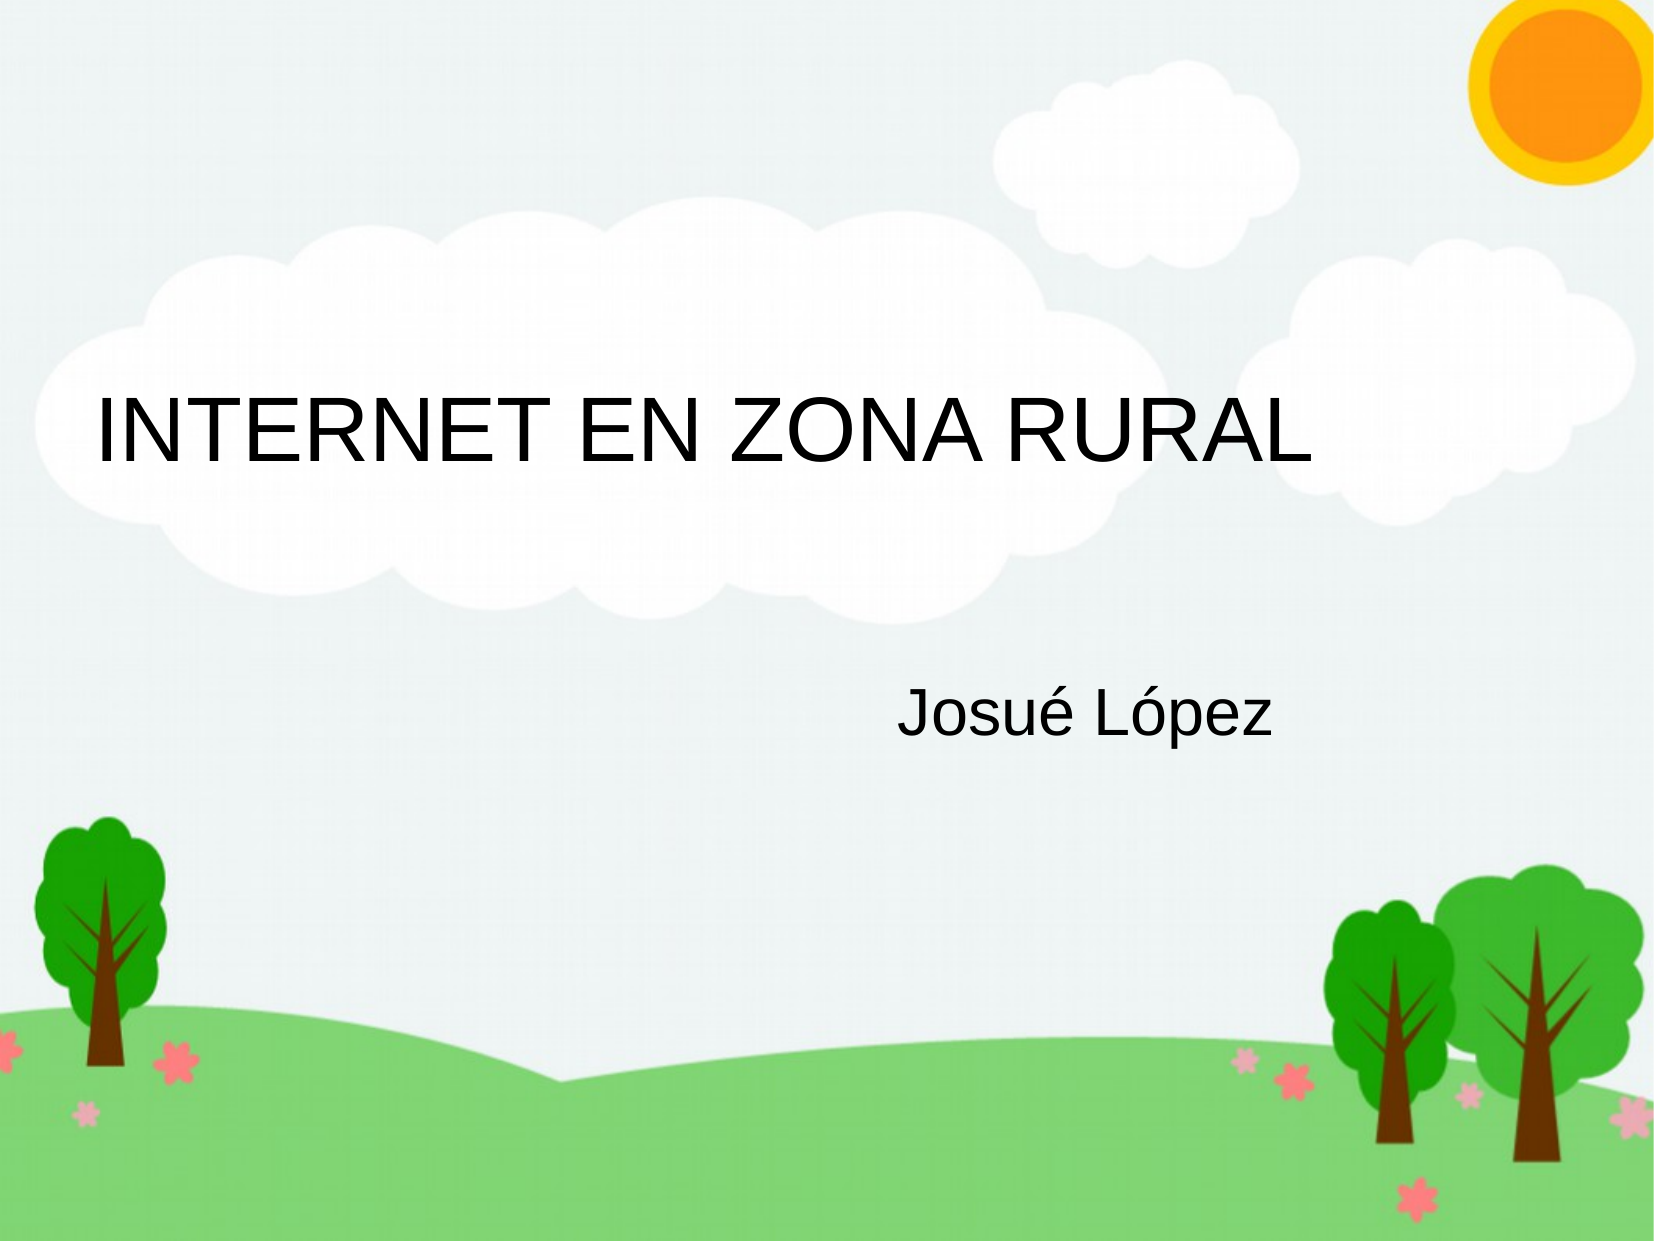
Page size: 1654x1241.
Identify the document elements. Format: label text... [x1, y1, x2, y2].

subtitle Josué López [661, 632, 1512, 792]
picture [0, 0, 1654, 1241]
title INTERNET EN ZONA RURAL [94, 283, 1560, 577]
